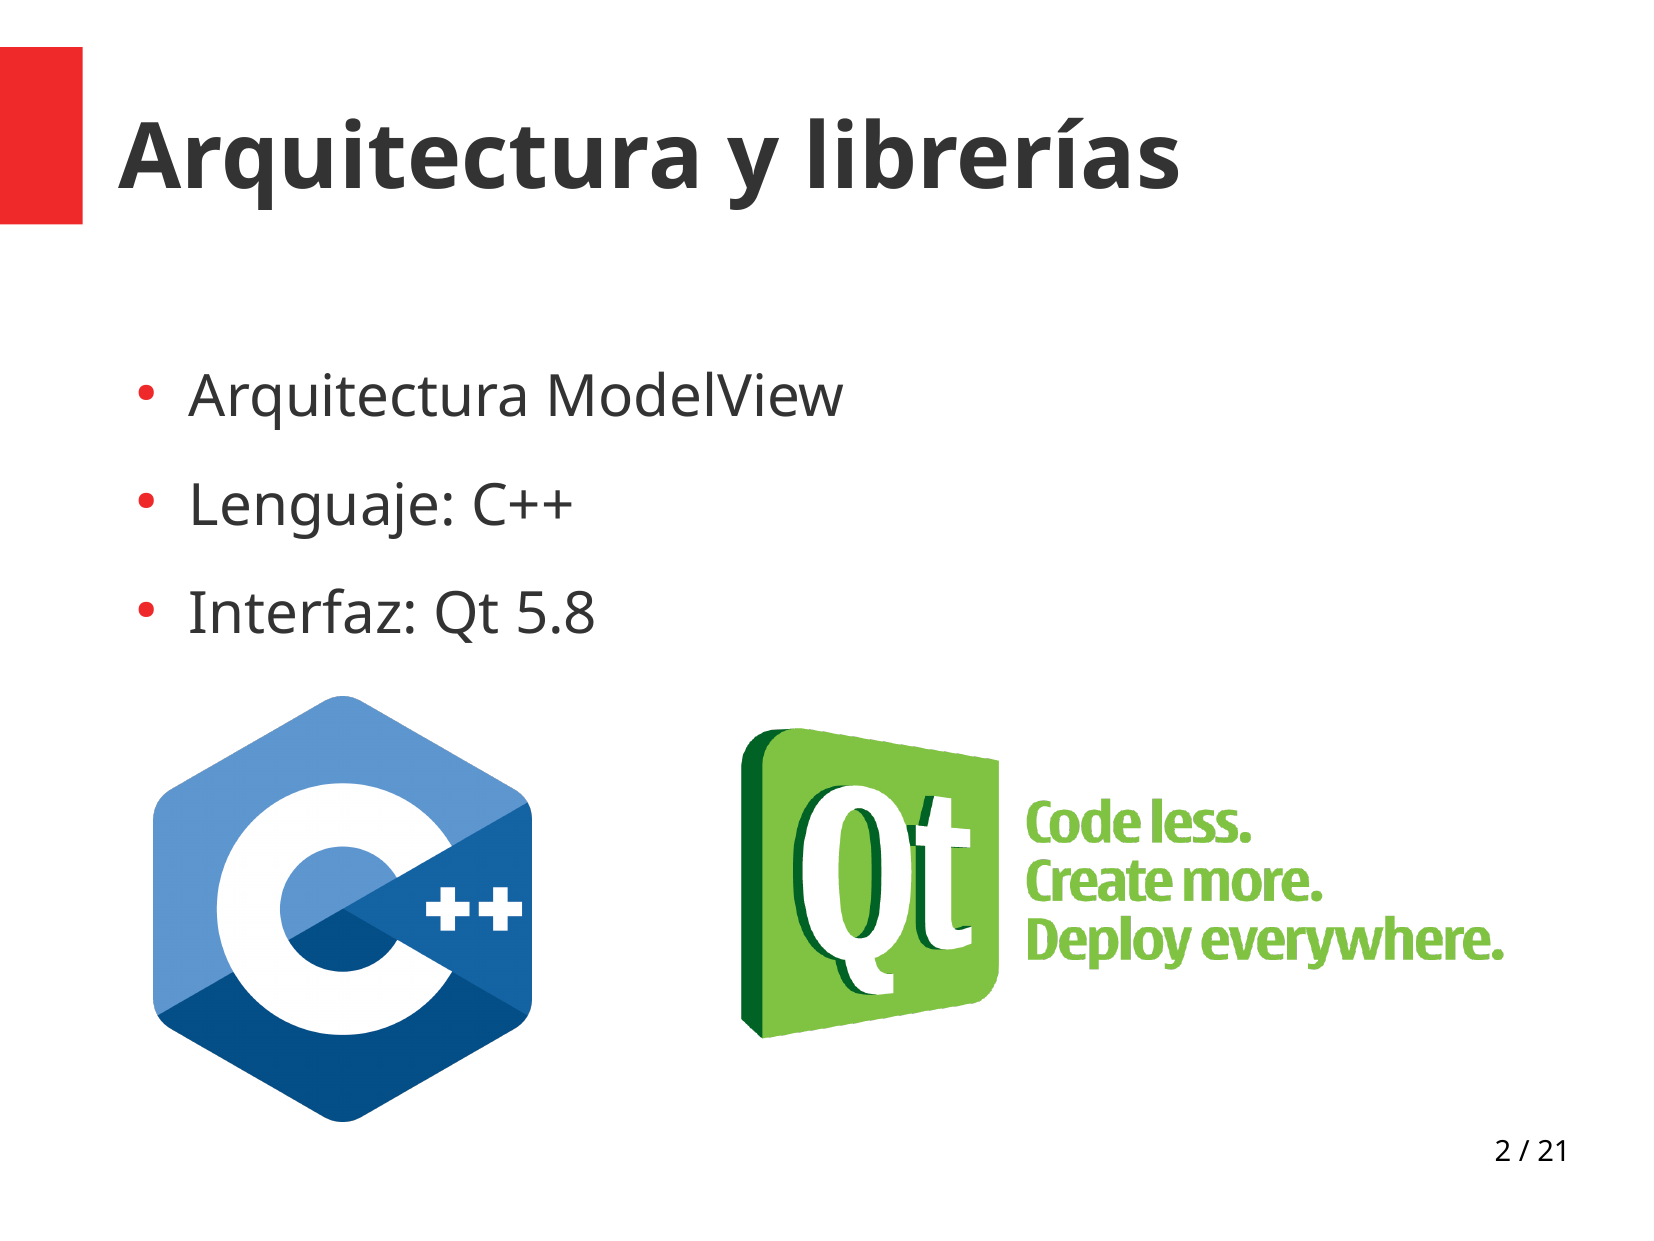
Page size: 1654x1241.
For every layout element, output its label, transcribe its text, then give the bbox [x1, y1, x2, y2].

title Arquitectura y librerías [118, 49, 1571, 257]
list Arquitectura ModelView Lenguaje: C++ Interfaz: Qt 5.8 [118, 354, 1536, 1074]
picture [153, 696, 532, 1123]
picture [684, 661, 1560, 1099]
